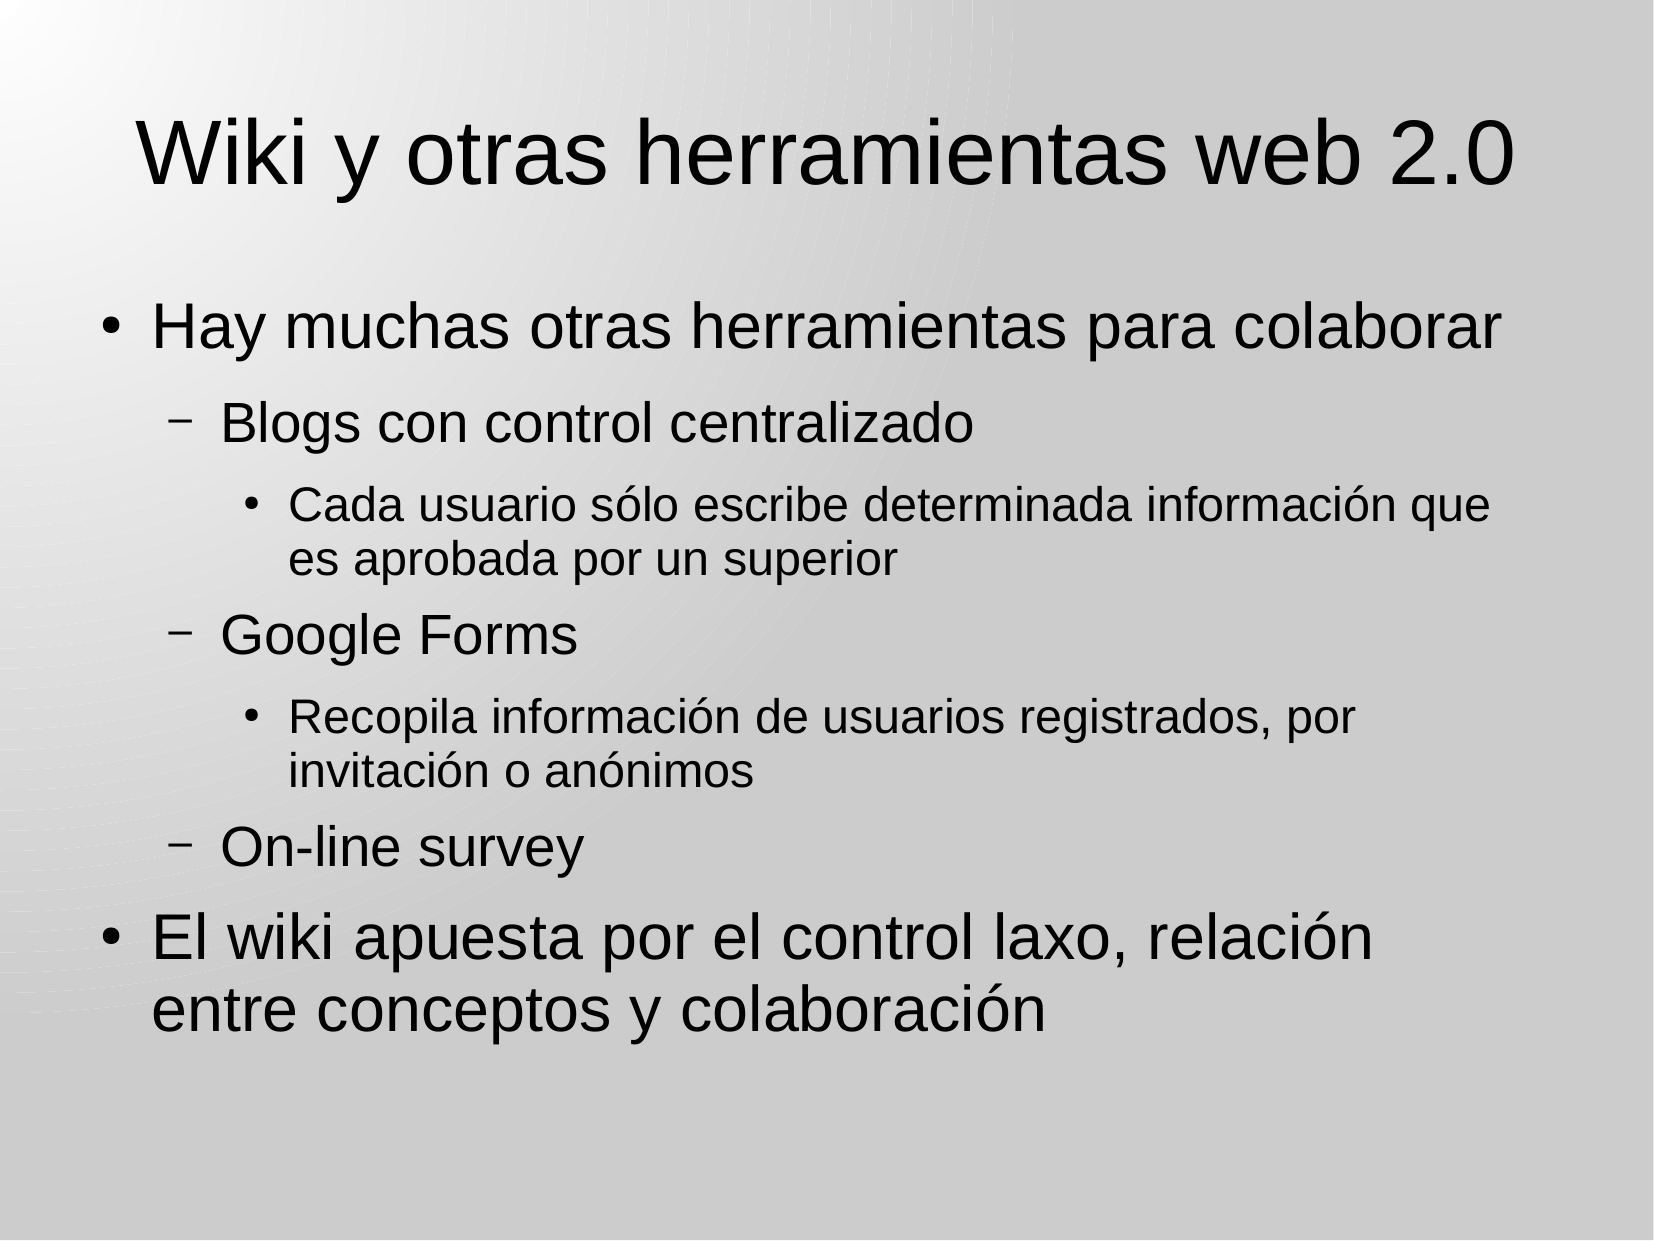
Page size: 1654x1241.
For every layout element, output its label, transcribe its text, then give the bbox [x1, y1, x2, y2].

title Wiki y otras herramientas web 2.0 [82, 49, 1571, 257]
list Hay muchas otras herramientas para colaborar Blogs con control centralizado Cada usuario sólo escribe determinada información que es aprobada por un superior Google Forms Recopila información de usuarios registrados, por invitación o anónimos On-line survey El wiki apuesta por el control laxo, relación entre conceptos y colaboración [82, 290, 1538, 1109]
